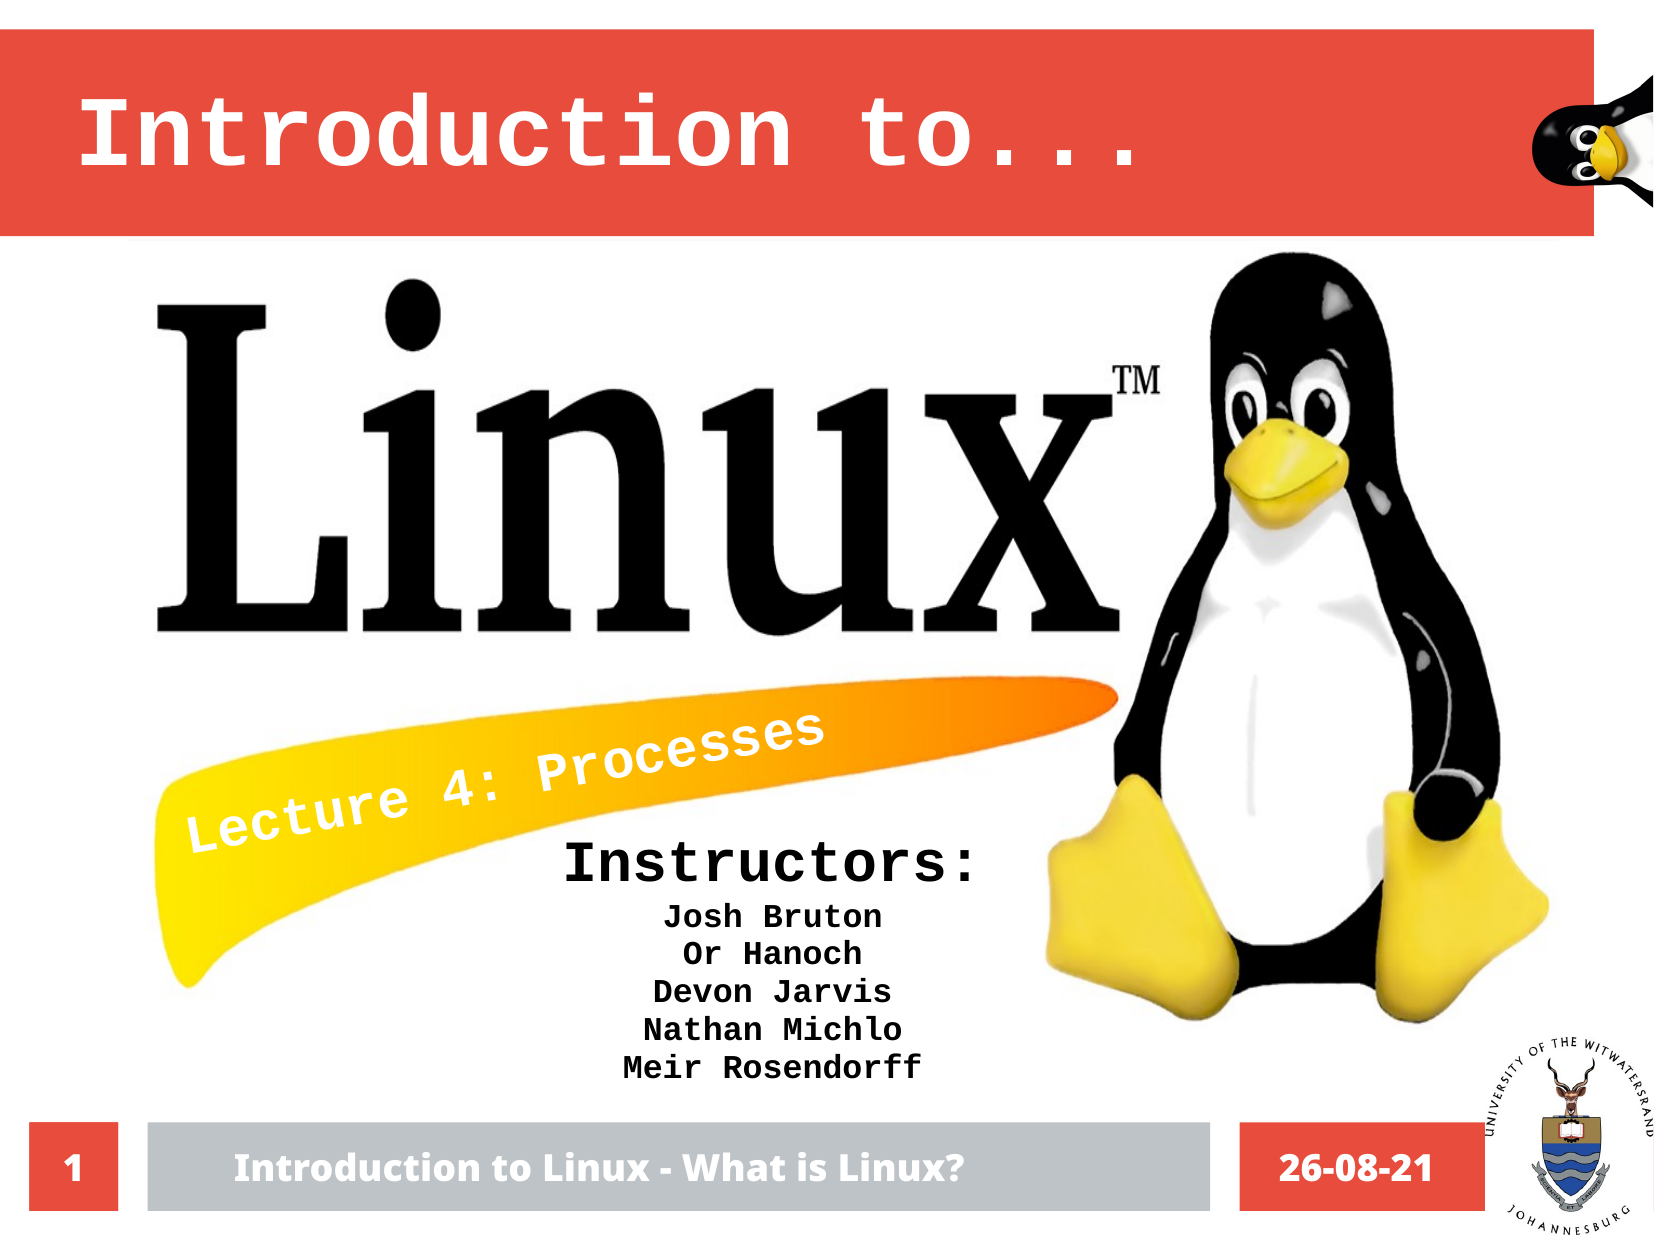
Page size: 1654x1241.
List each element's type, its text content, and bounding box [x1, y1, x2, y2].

picture [1485, 1037, 1654, 1235]
text_box Lecture 4: Processes [165, 641, 1117, 953]
text_box Introduction to... [60, 75, 1366, 317]
picture [127, 24, 1654, 1030]
text_box Instructors: Josh Bruton Or Hanoch Devon Jarvis Nathan Michlo Meir Rosendorff [540, 825, 1006, 1096]
